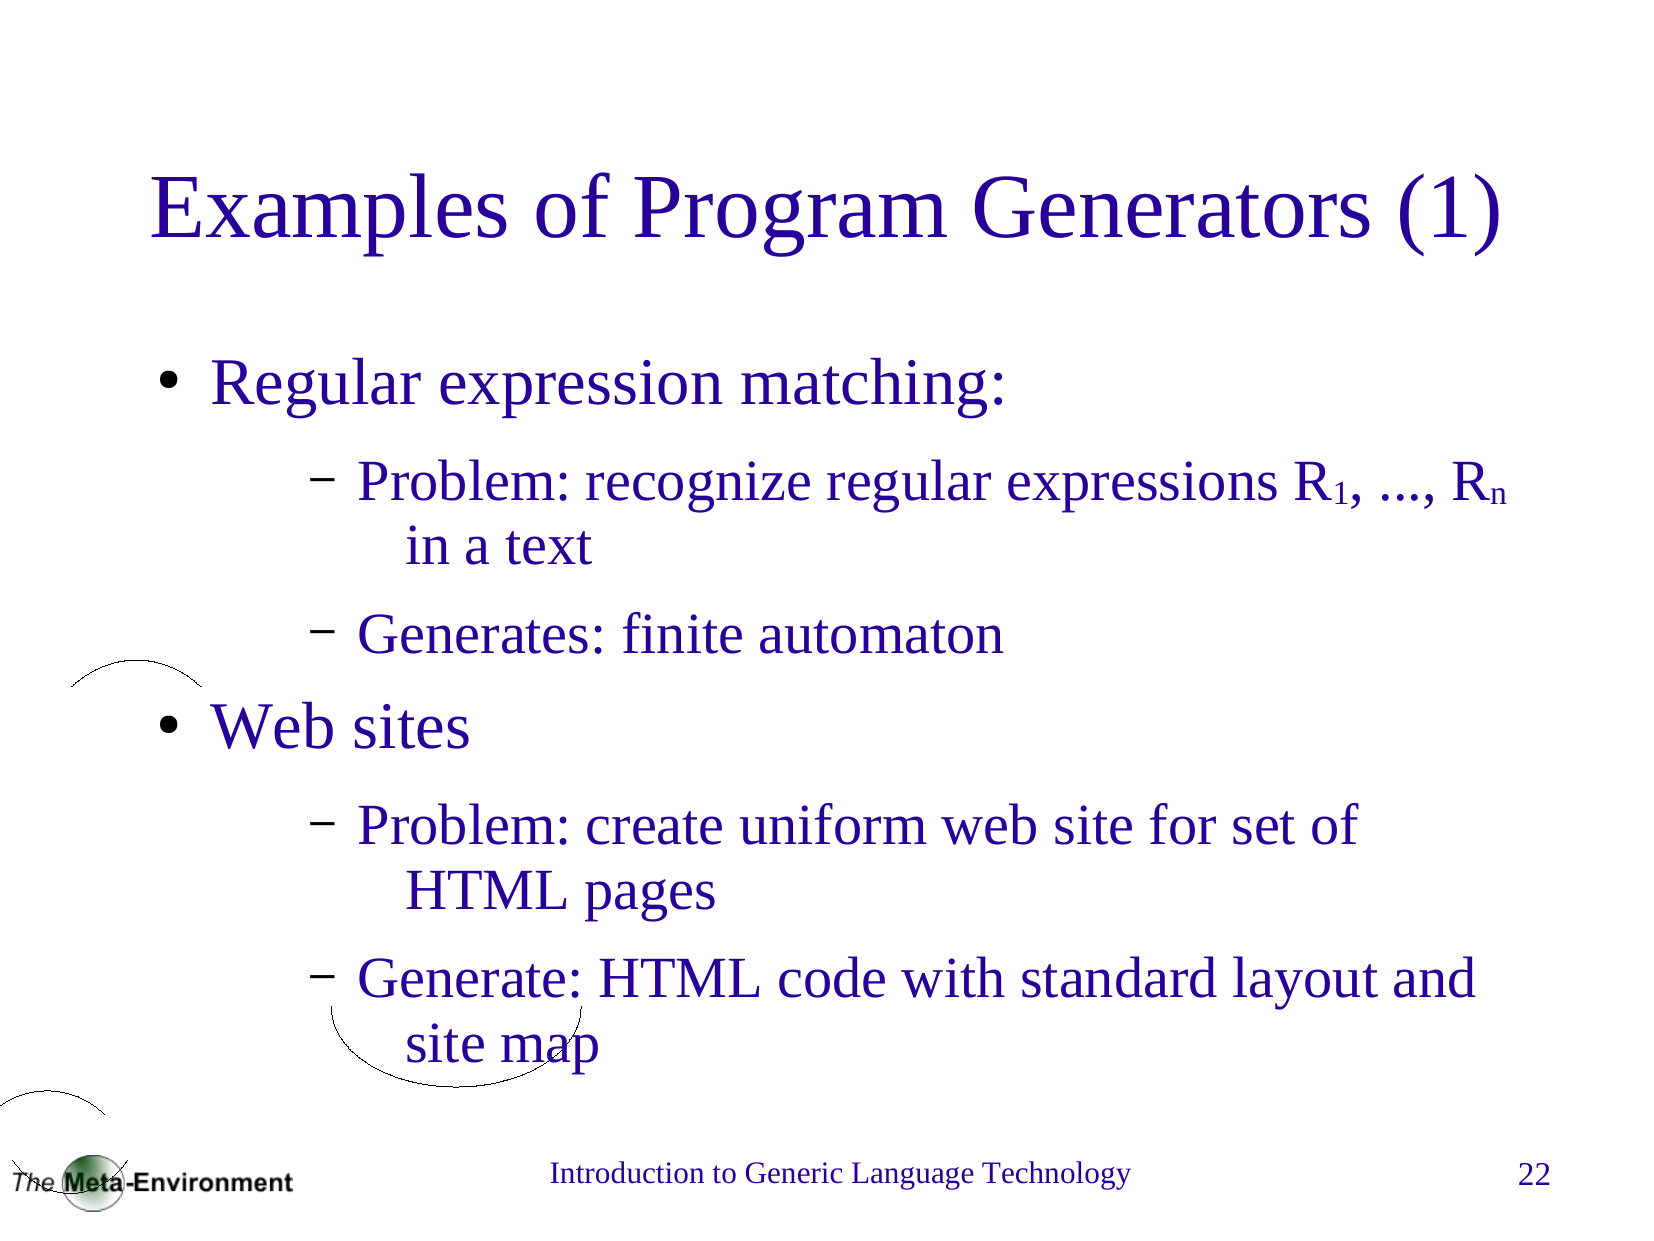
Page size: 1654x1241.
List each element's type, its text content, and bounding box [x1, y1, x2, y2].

list Regular expression matching: Problem: recognize regular expressions R1, ..., Rn in a text Generates: finite automaton Web sites Problem: create uniform web site for set of HTML pages Generate: HTML code with standard layout and site map [121, 344, 1534, 1127]
picture [13, 1155, 293, 1212]
title Examples of Program Generators (1) [121, 102, 1534, 311]
